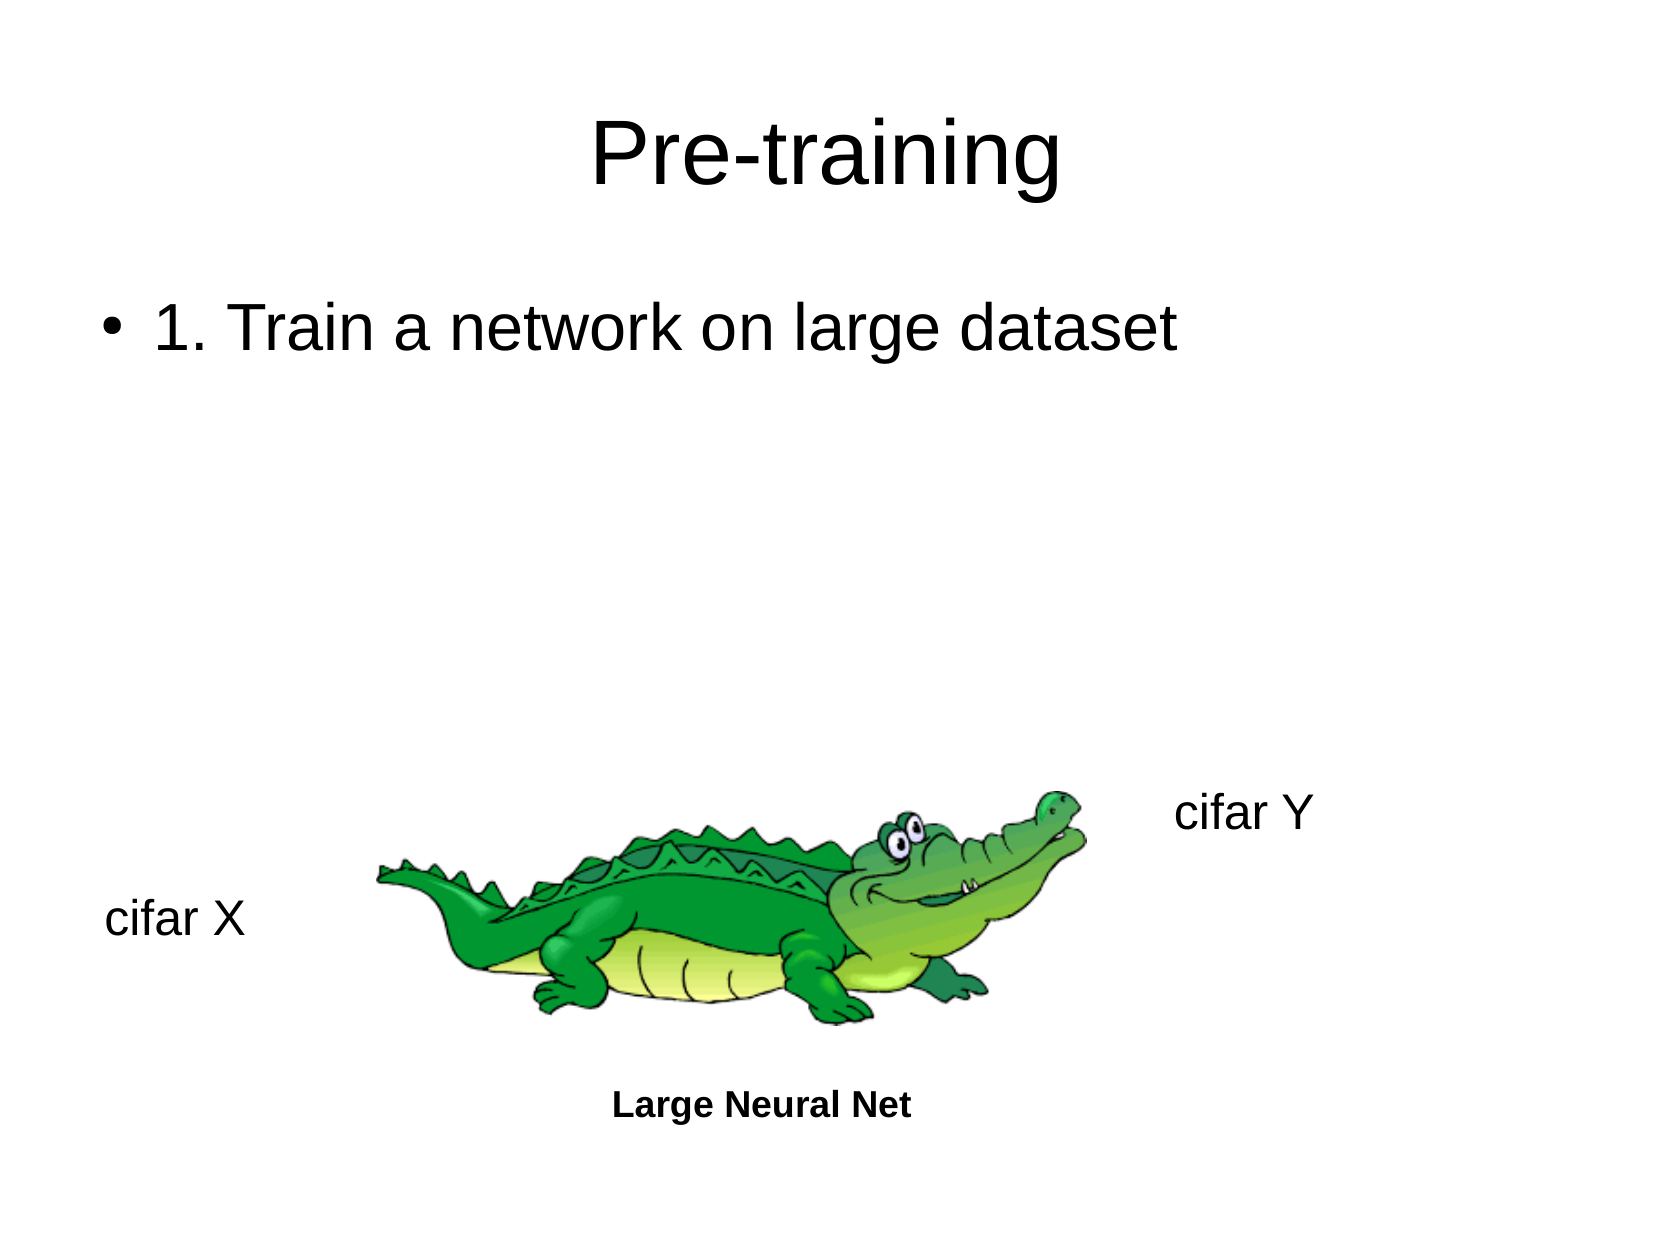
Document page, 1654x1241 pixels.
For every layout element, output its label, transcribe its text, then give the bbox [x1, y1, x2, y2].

text_box cifar X [25, 866, 326, 970]
text_box cifar Y [1094, 760, 1395, 864]
list 1. Train a network on large dataset [82, 290, 1571, 1010]
picture [376, 791, 1087, 1026]
text_box Large Neural Net [597, 1076, 927, 1133]
title Pre-training [82, 49, 1571, 257]
